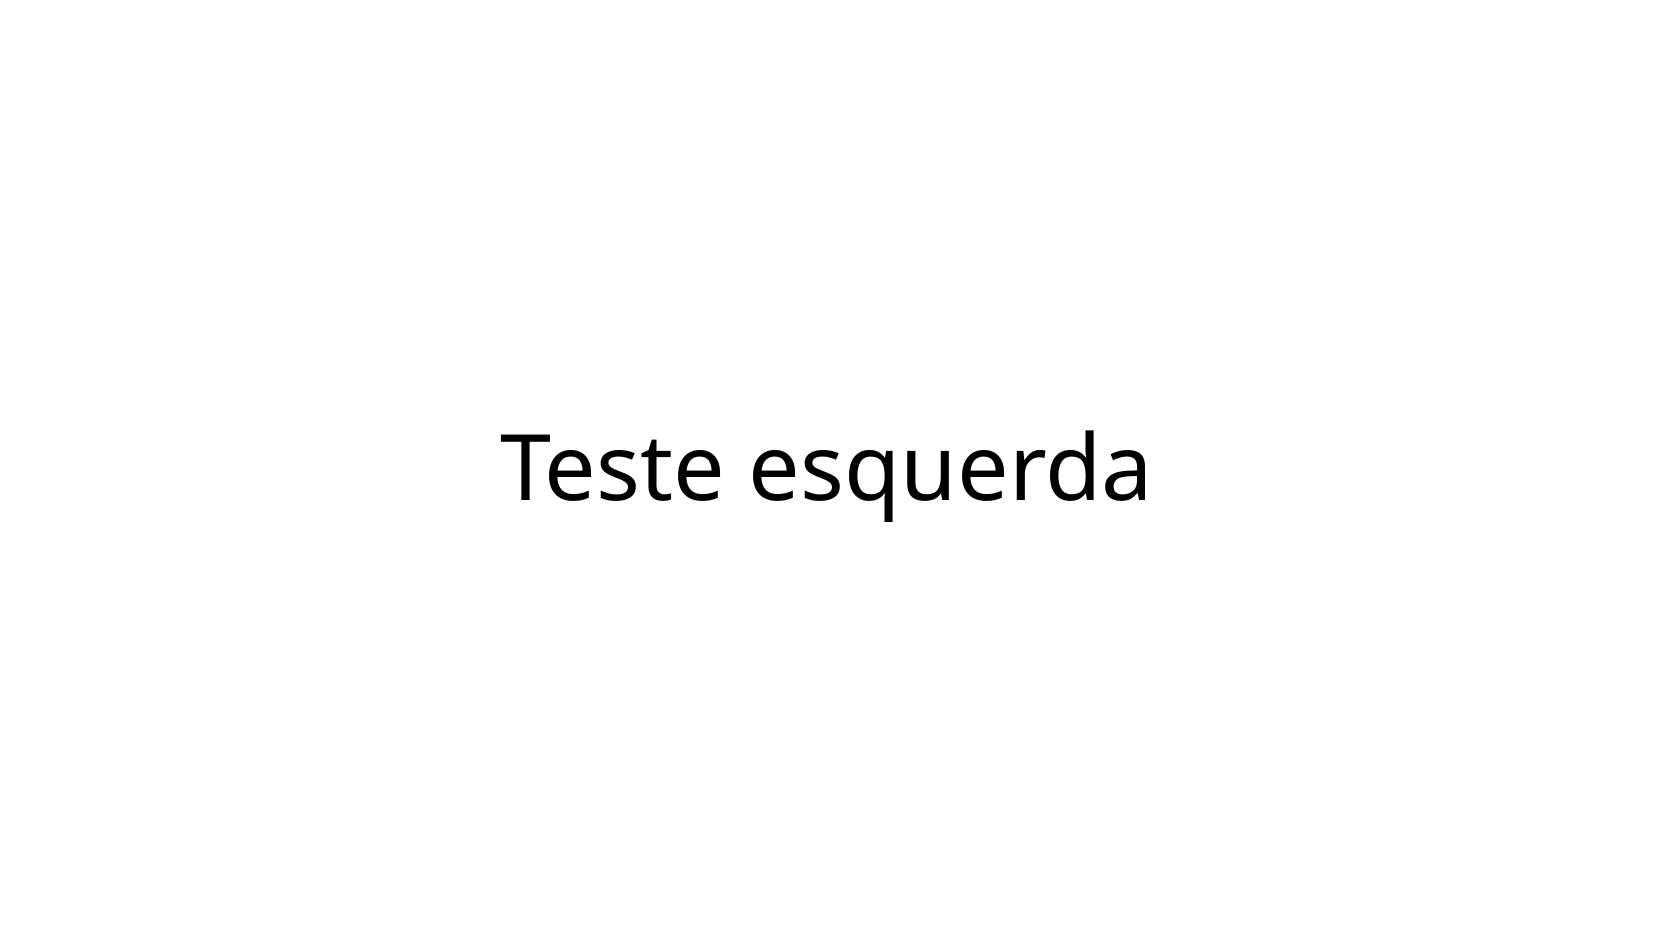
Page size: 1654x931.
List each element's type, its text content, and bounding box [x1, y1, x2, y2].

title Teste esquerda [0, 0, 1654, 931]
